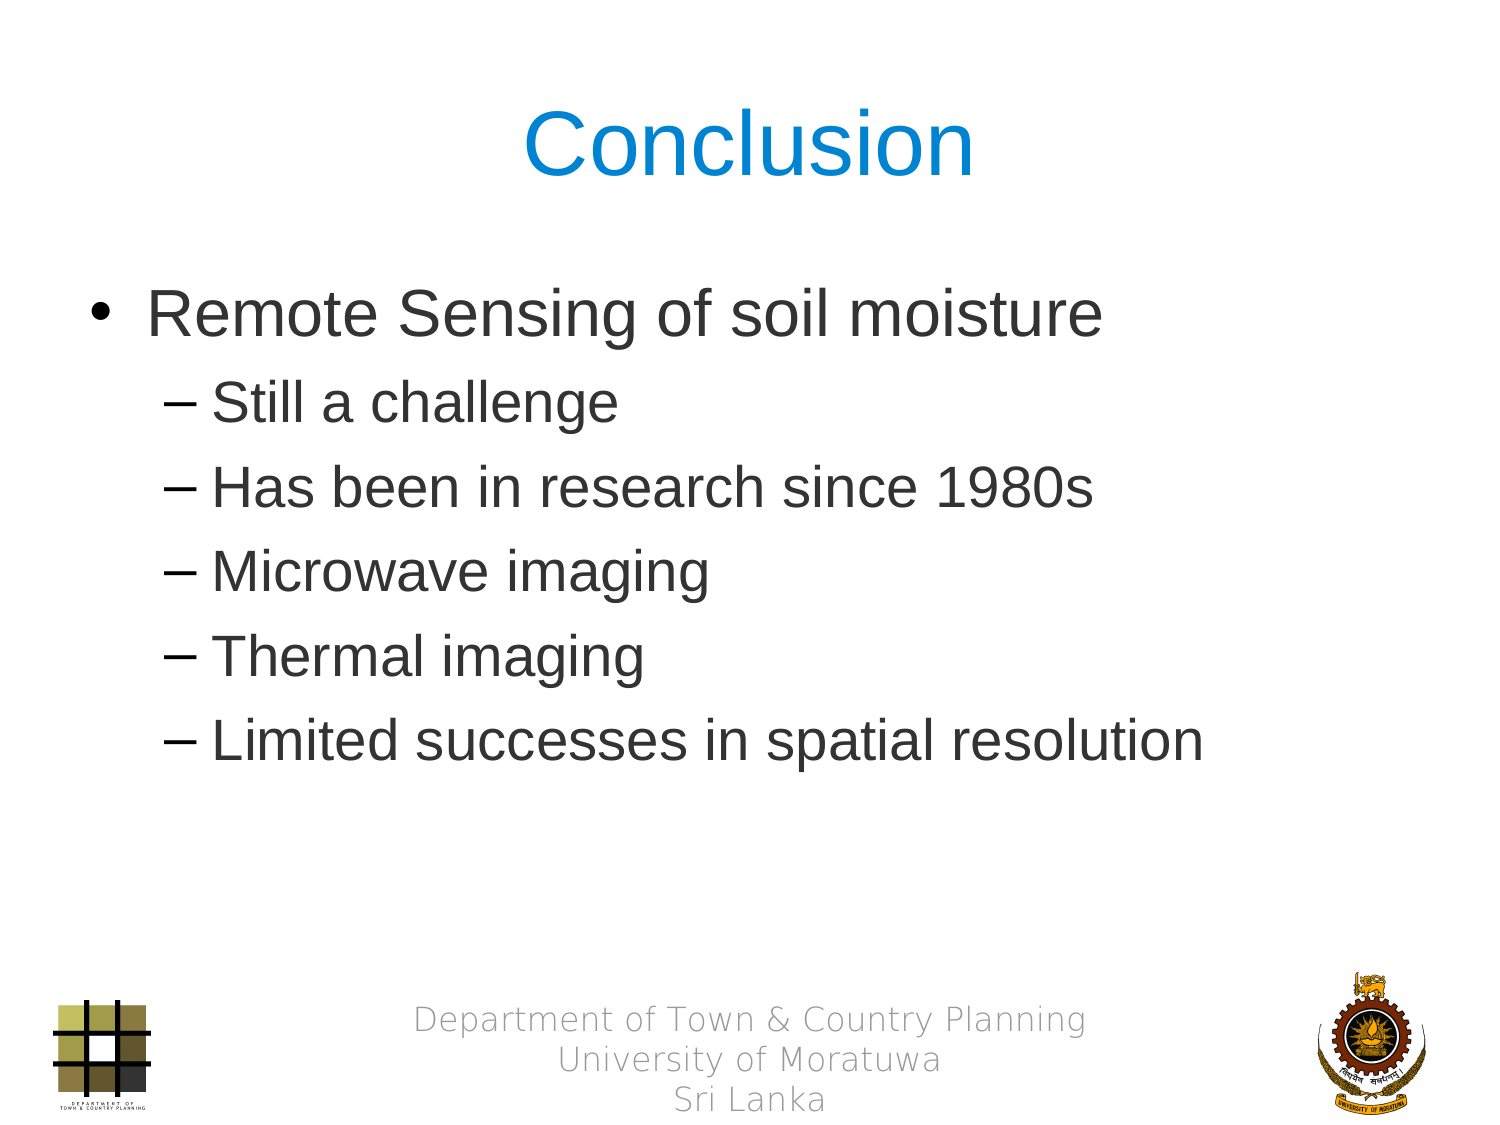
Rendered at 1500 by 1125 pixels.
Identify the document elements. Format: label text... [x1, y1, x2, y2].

picture [53, 1000, 151, 1110]
title Conclusion [75, 45, 1426, 233]
picture [1312, 966, 1435, 1125]
list Remote Sensing of soil moisture Still a challenge Has been in research since 1980s Microwave imaging Thermal imaging Limited successes in spatial resolution [75, 262, 1426, 916]
